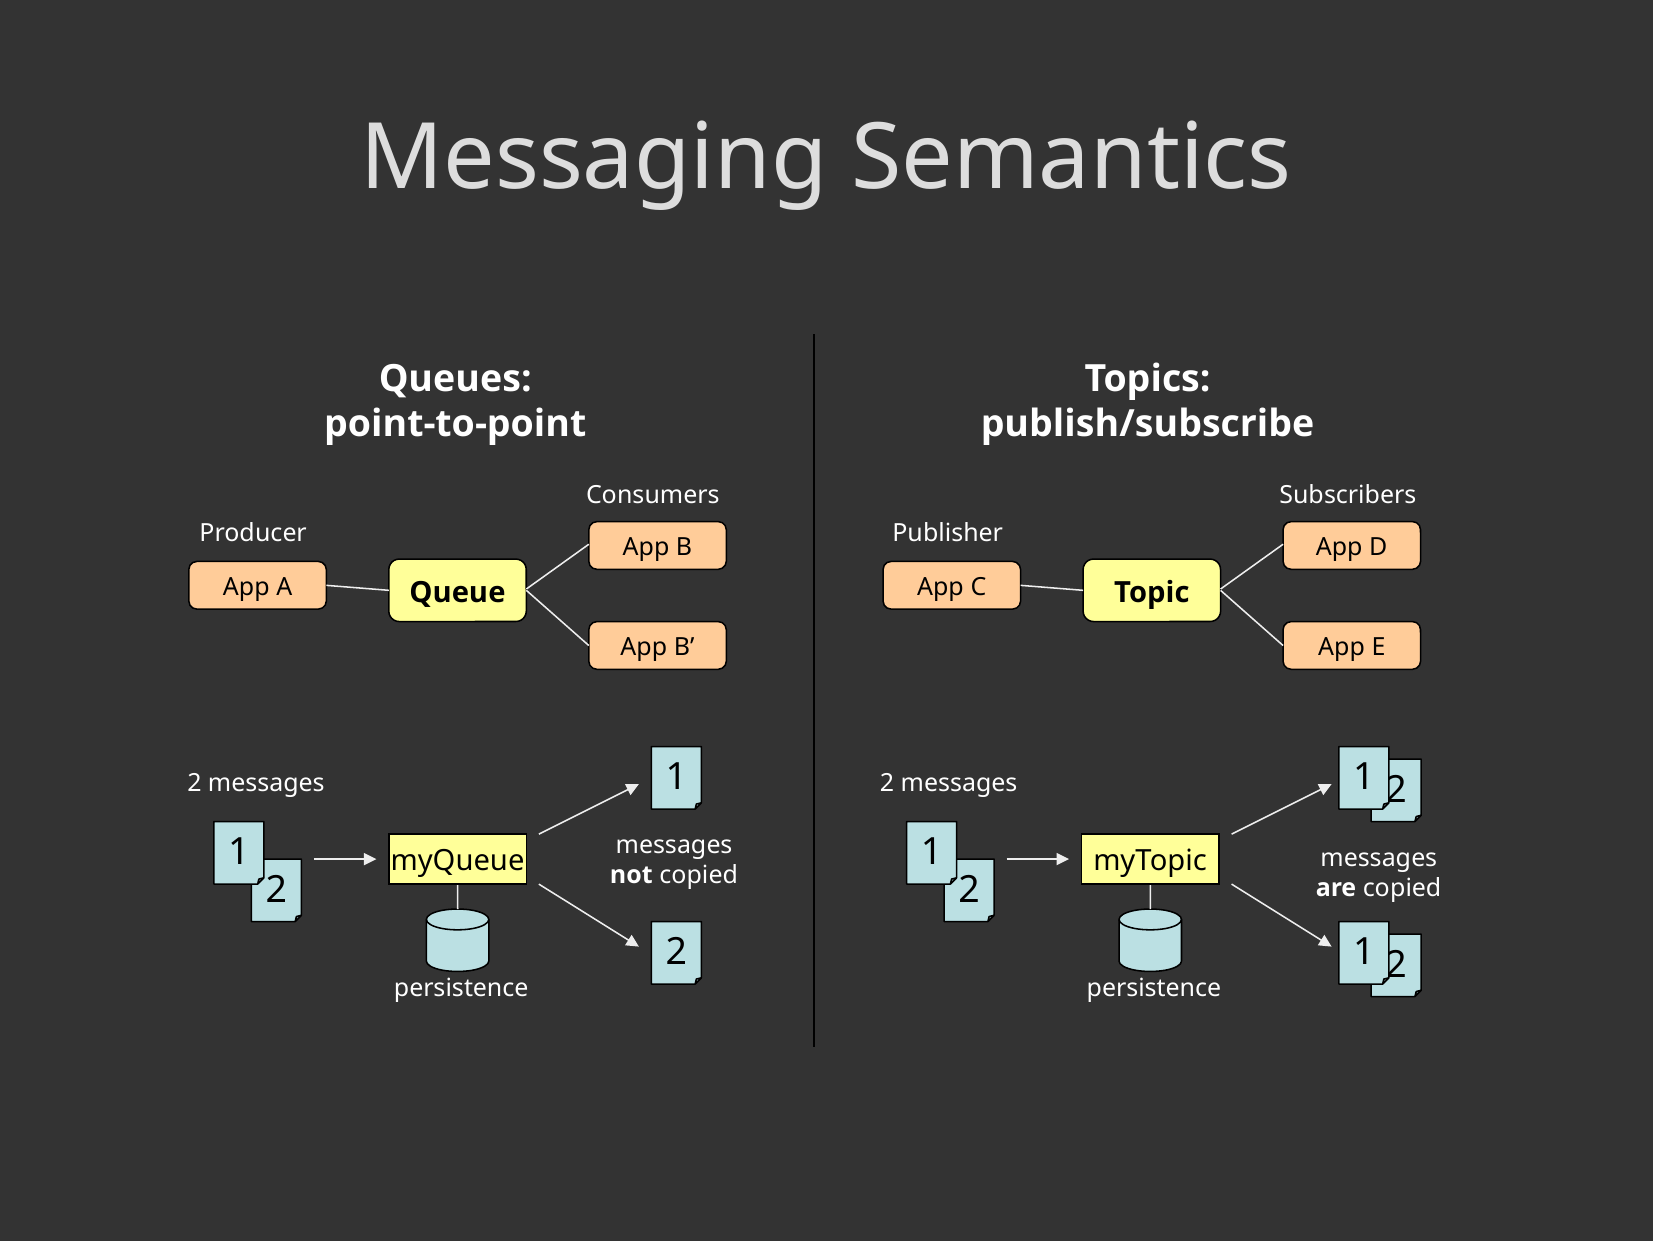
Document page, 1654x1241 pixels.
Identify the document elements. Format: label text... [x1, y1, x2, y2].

text_box App D [1283, 521, 1421, 570]
text_box App B [588, 521, 727, 570]
text_box 2 [1371, 934, 1422, 997]
text_box [426, 909, 489, 964]
text_box Publisher [877, 509, 1019, 554]
text_box 1 [1338, 921, 1389, 985]
text_box myTopic [1082, 834, 1219, 884]
text_box persistence [379, 964, 544, 1009]
text_box 2 [1389, 778, 1400, 797]
text_box 2 [651, 921, 702, 985]
text_box 2 [1389, 953, 1400, 972]
text_box App E [1283, 621, 1421, 670]
text_box Subscribers [1264, 471, 1432, 517]
text_box Topics: publish/subscribe [965, 346, 1330, 452]
text_box 1 [651, 746, 702, 810]
text_box App B’ [588, 621, 727, 670]
text_box 2 [944, 859, 995, 922]
text_box 1 [906, 821, 957, 885]
text_box messages not copied [595, 821, 753, 897]
text_box myQueue [389, 834, 526, 884]
text_box persistence [1071, 964, 1237, 1009]
text_box 2 messages [865, 759, 1033, 804]
text_box Producer [184, 509, 322, 554]
text_box 2 [1371, 759, 1422, 822]
text_box messages are copied [1293, 834, 1464, 909]
text_box App C [883, 561, 1021, 610]
text_box [1119, 909, 1182, 964]
text_box Consumers [571, 471, 735, 517]
text_box Topic [1083, 559, 1221, 622]
text_box 1 [213, 821, 264, 885]
text_box App A [188, 561, 327, 610]
text_box 2 messages [172, 759, 340, 804]
title Messaging Semantics [82, 49, 1571, 257]
text_box Queues: point-to-point [309, 346, 602, 452]
text_box Queue [388, 559, 527, 622]
text_box 1 [1338, 746, 1389, 810]
text_box 2 [251, 859, 302, 922]
